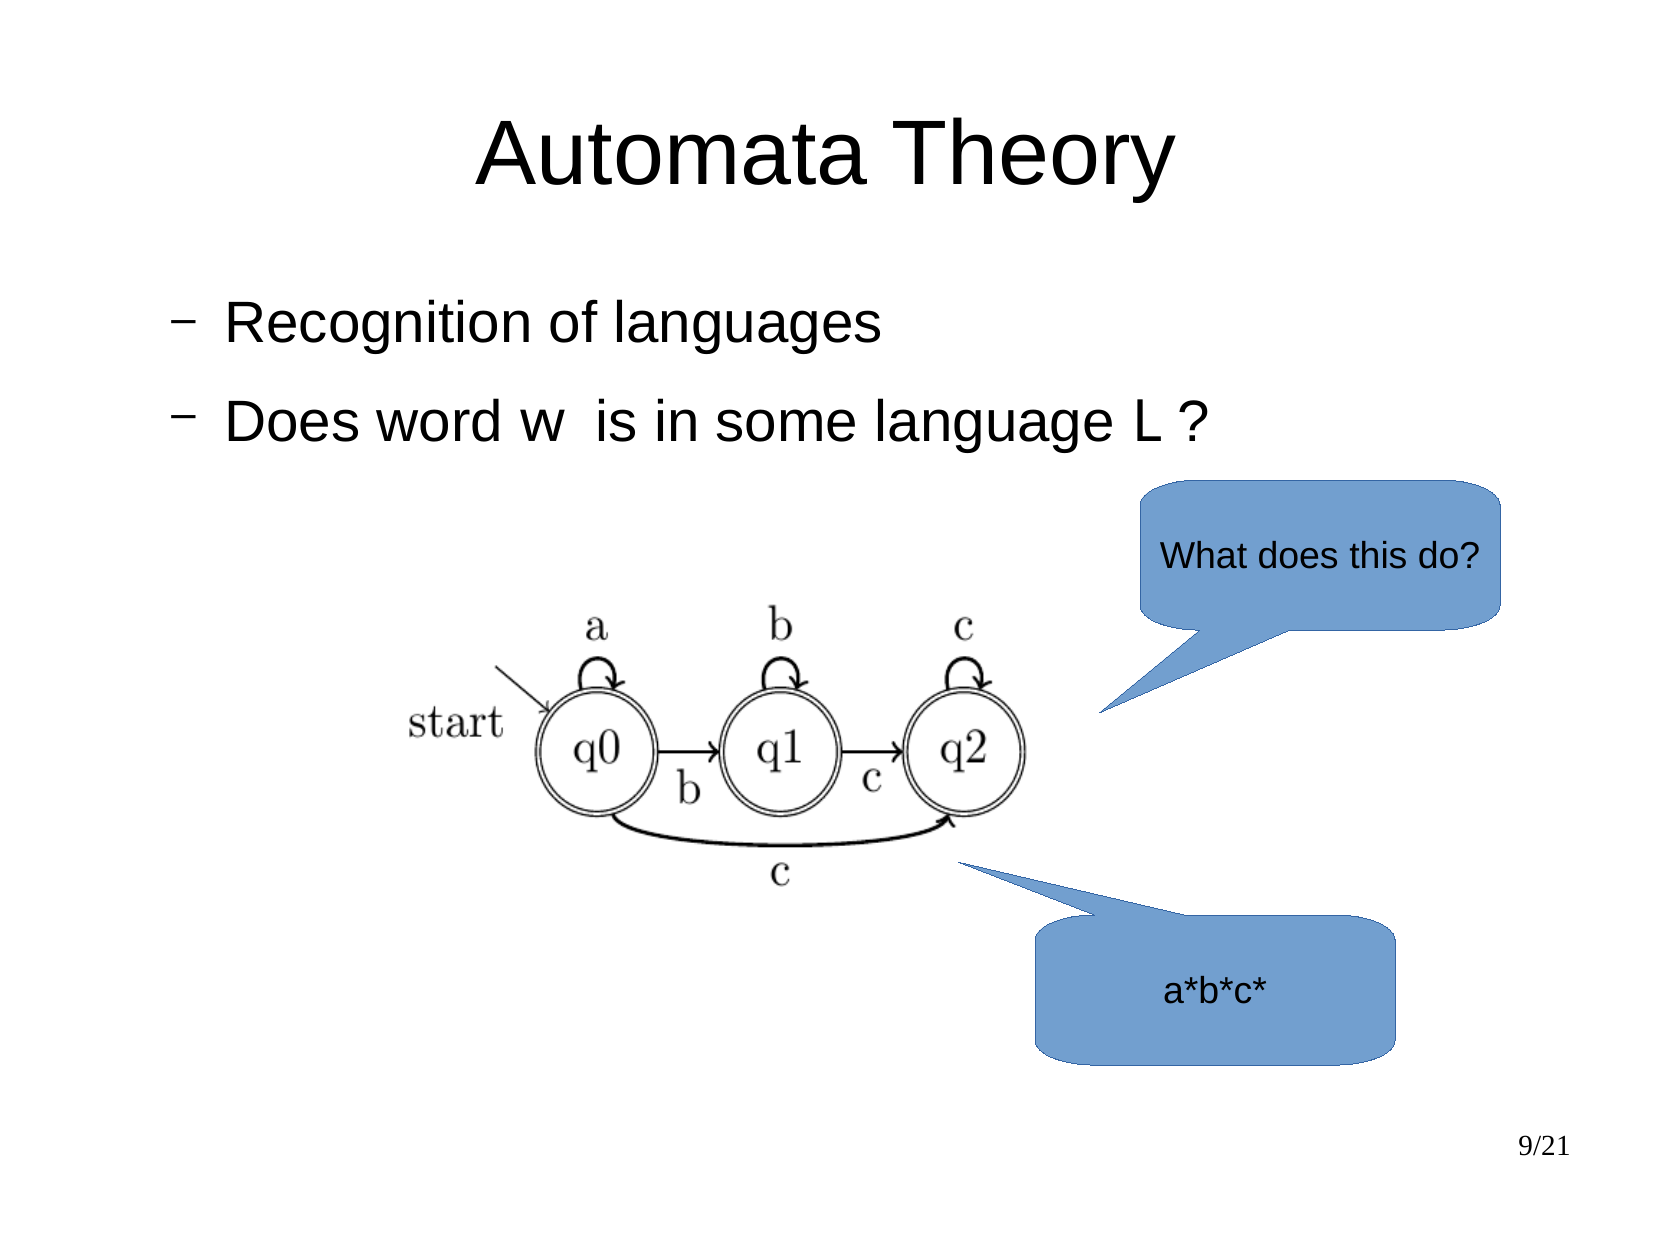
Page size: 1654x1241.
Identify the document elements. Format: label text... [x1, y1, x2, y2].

text_box a*b*c* [958, 862, 1396, 1066]
picture [375, 599, 1080, 896]
list Recognition of languages Does word w is in some language L ? [82, 290, 1571, 1010]
title Automata Theory [82, 49, 1571, 257]
text_box What does this do? [1099, 480, 1501, 713]
